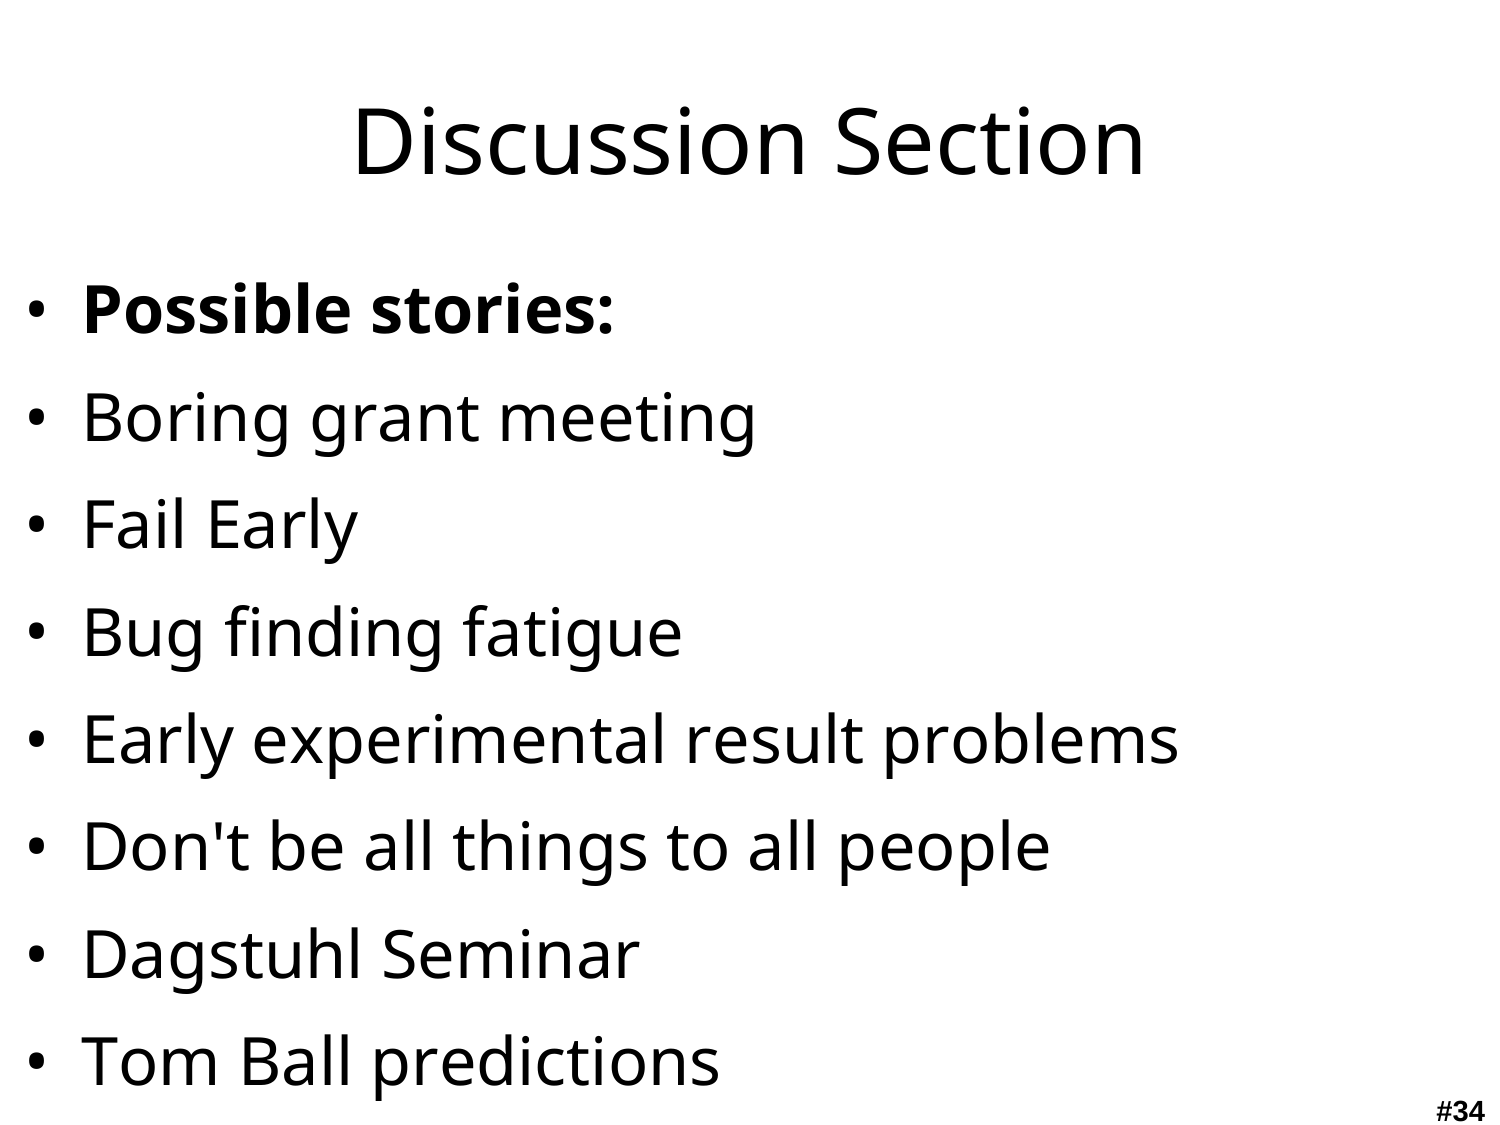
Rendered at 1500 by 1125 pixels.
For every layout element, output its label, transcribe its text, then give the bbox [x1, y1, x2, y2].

title Discussion Section [24, 45, 1476, 233]
list Possible stories: Boring grant meeting Fail Early Bug finding fatigue Early experimental result problems Don't be all things to all people Dagstuhl Seminar Tom Ball predictions [24, 262, 1476, 1101]
